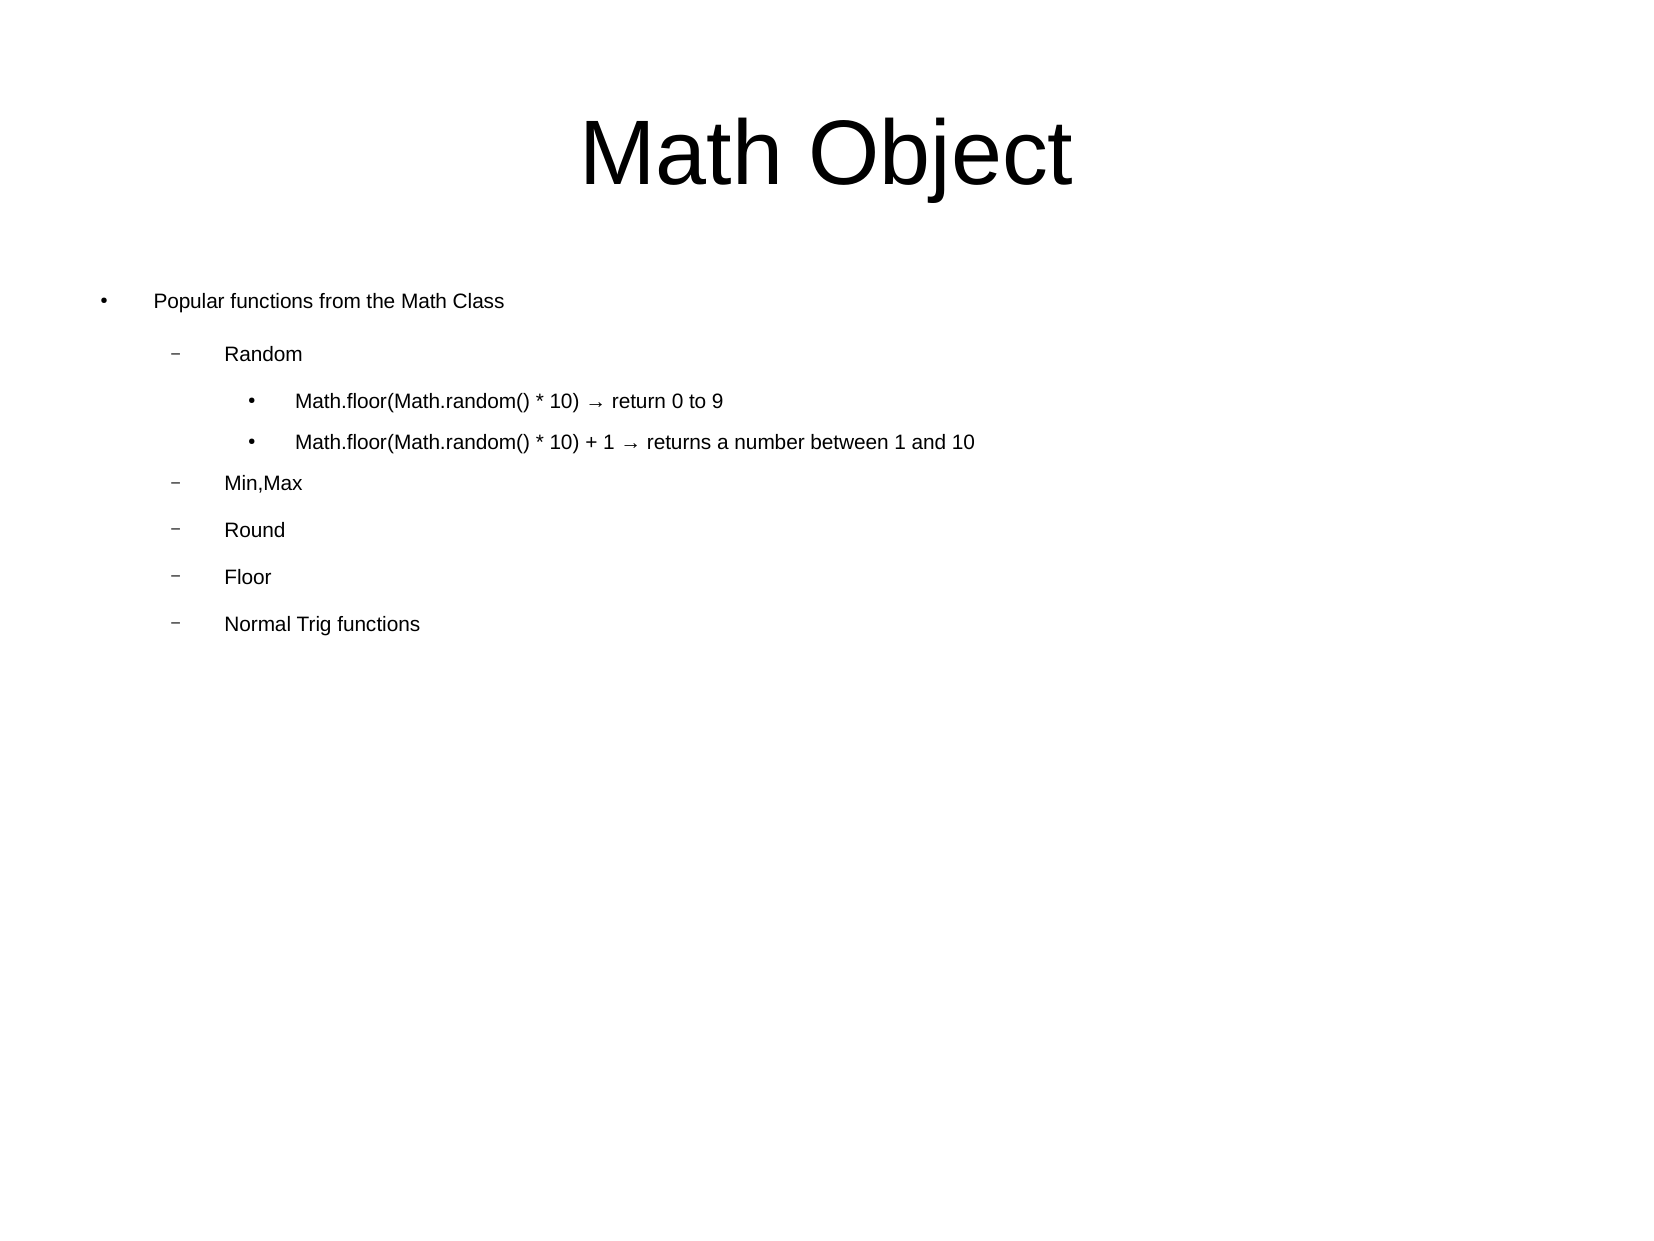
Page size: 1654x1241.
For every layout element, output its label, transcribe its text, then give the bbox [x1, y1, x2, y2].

list Popular functions from the Math Class Random Math.floor(Math.random() * 10) → return 0 to 9 Math.floor(Math.random() * 10) + 1 → returns a number between 1 and 10 Min,Max Round Floor Normal Trig functions [82, 290, 1571, 1010]
title Math Object [82, 49, 1571, 257]
